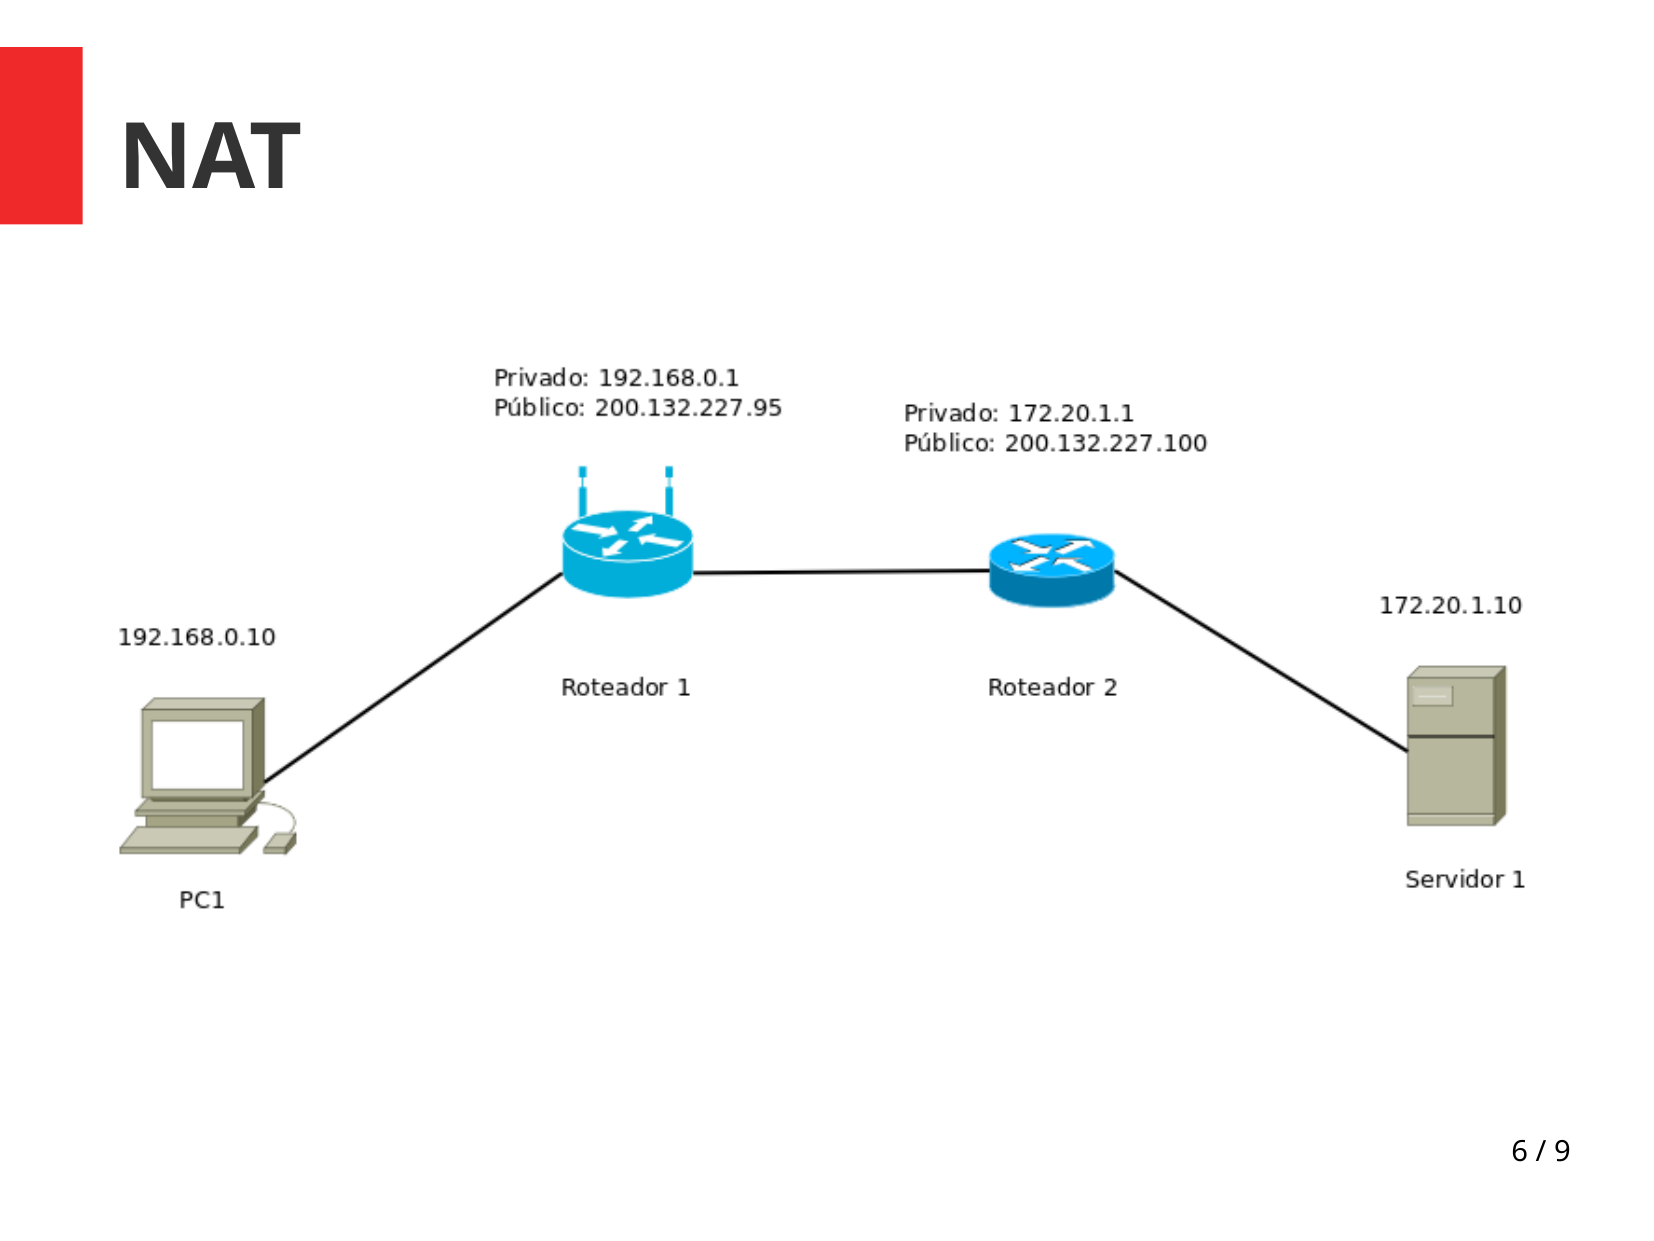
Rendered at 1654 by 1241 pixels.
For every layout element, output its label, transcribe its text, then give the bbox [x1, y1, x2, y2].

picture [118, 364, 1536, 916]
title NAT [118, 49, 1571, 257]
